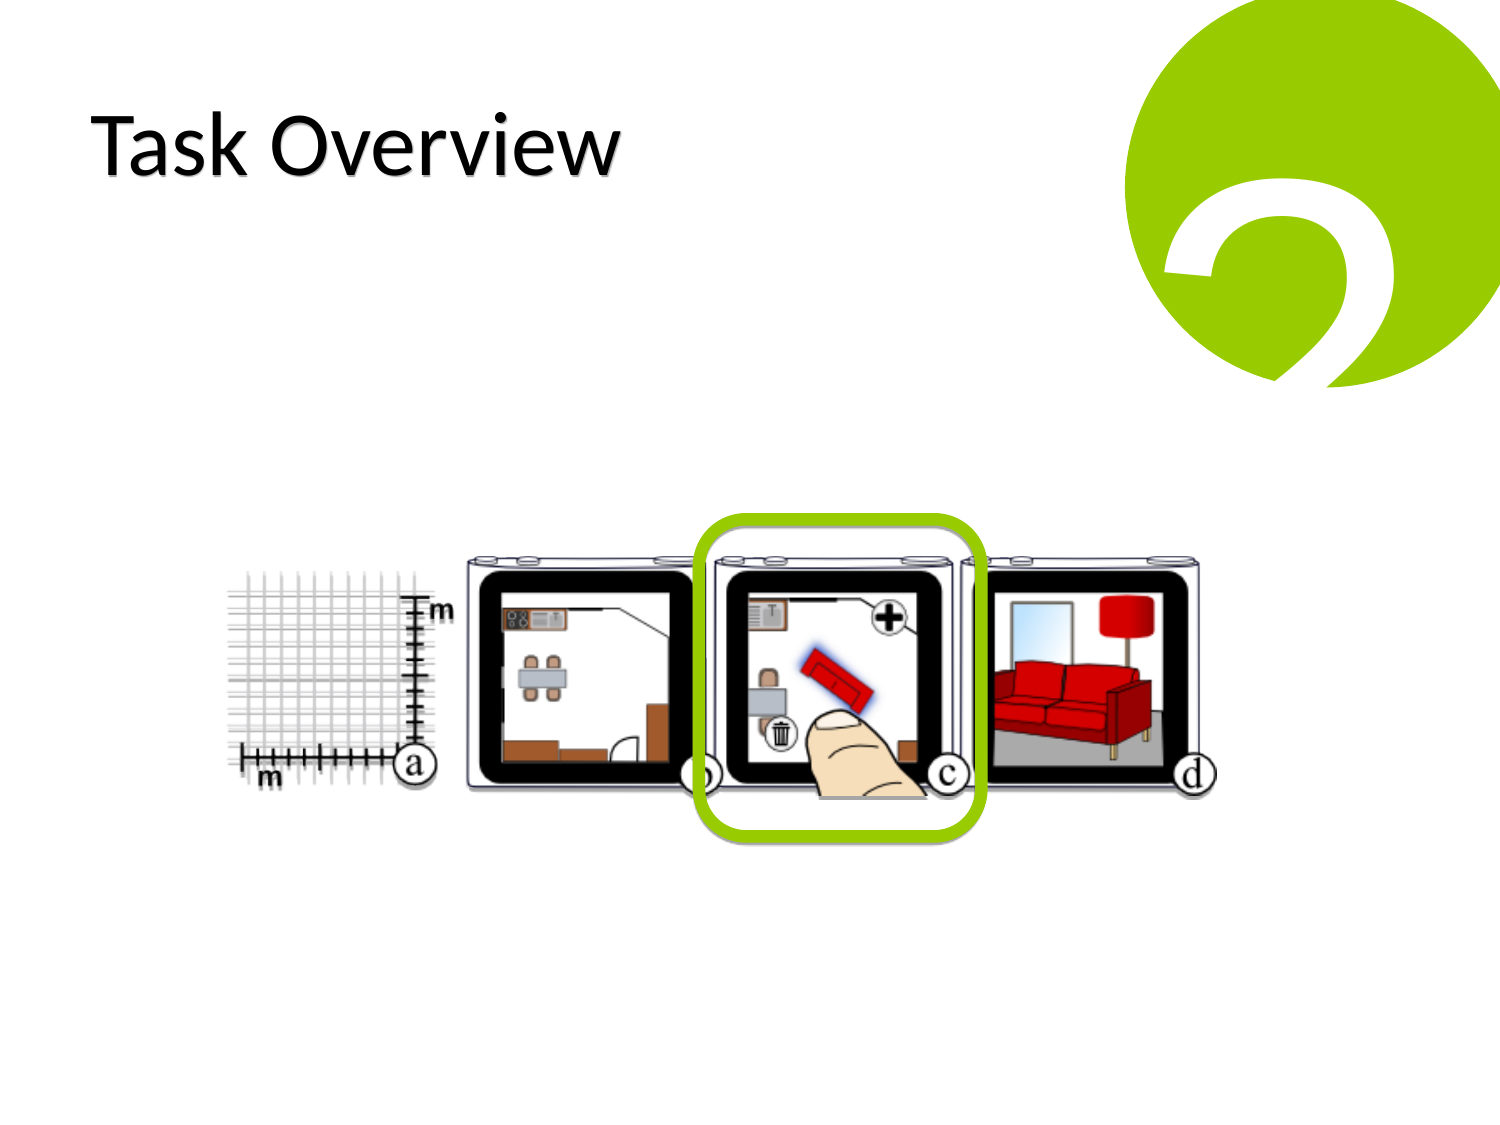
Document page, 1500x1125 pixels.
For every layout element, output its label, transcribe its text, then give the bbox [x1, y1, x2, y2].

picture [218, 556, 693, 796]
picture [706, 556, 975, 796]
picture [987, 556, 1217, 796]
text_box 2 [942, 0, 1500, 364]
text_box [1227, 362, 1296, 381]
title Task Overview [75, 45, 1005, 233]
text_box [1326, 325, 1471, 388]
